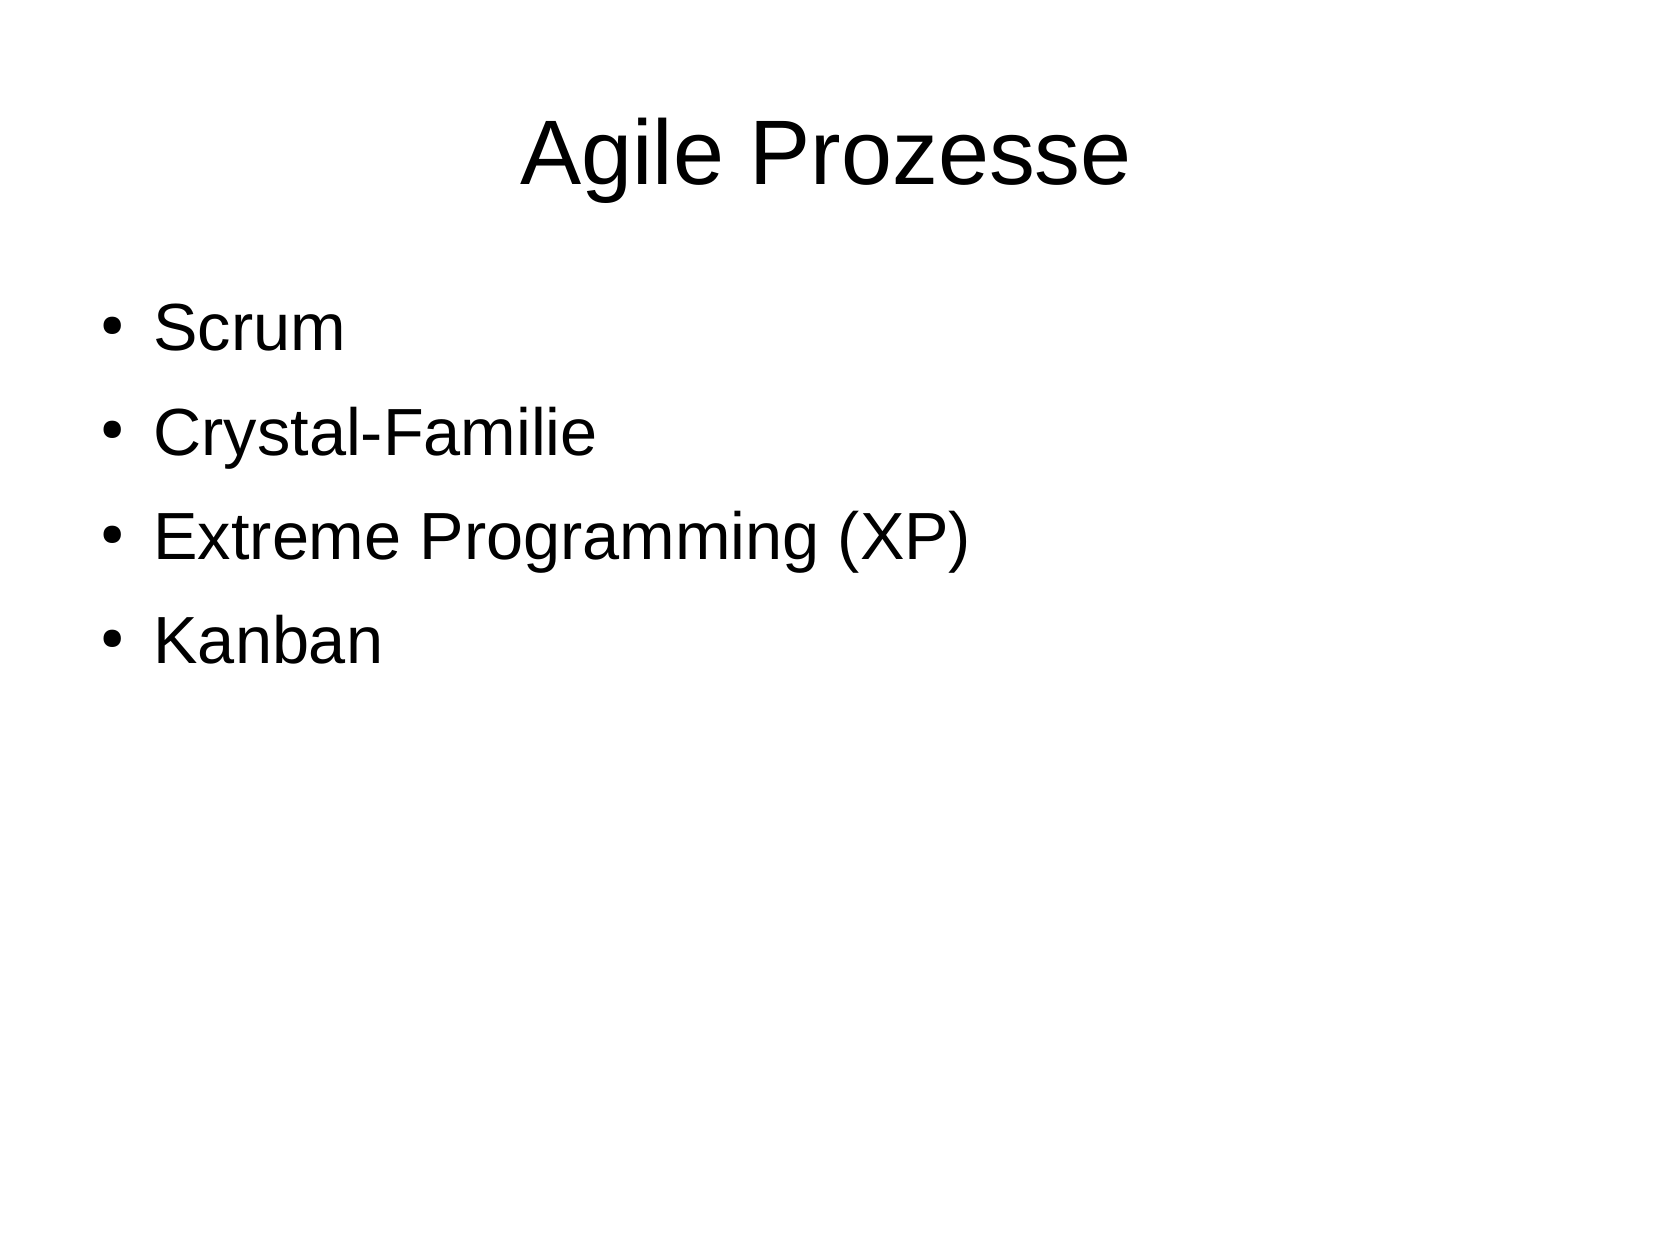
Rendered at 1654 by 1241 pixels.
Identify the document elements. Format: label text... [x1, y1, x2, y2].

list Scrum Crystal-Familie Extreme Programming (XP) Kanban [82, 290, 1571, 1010]
title Agile Prozesse [82, 49, 1571, 257]
